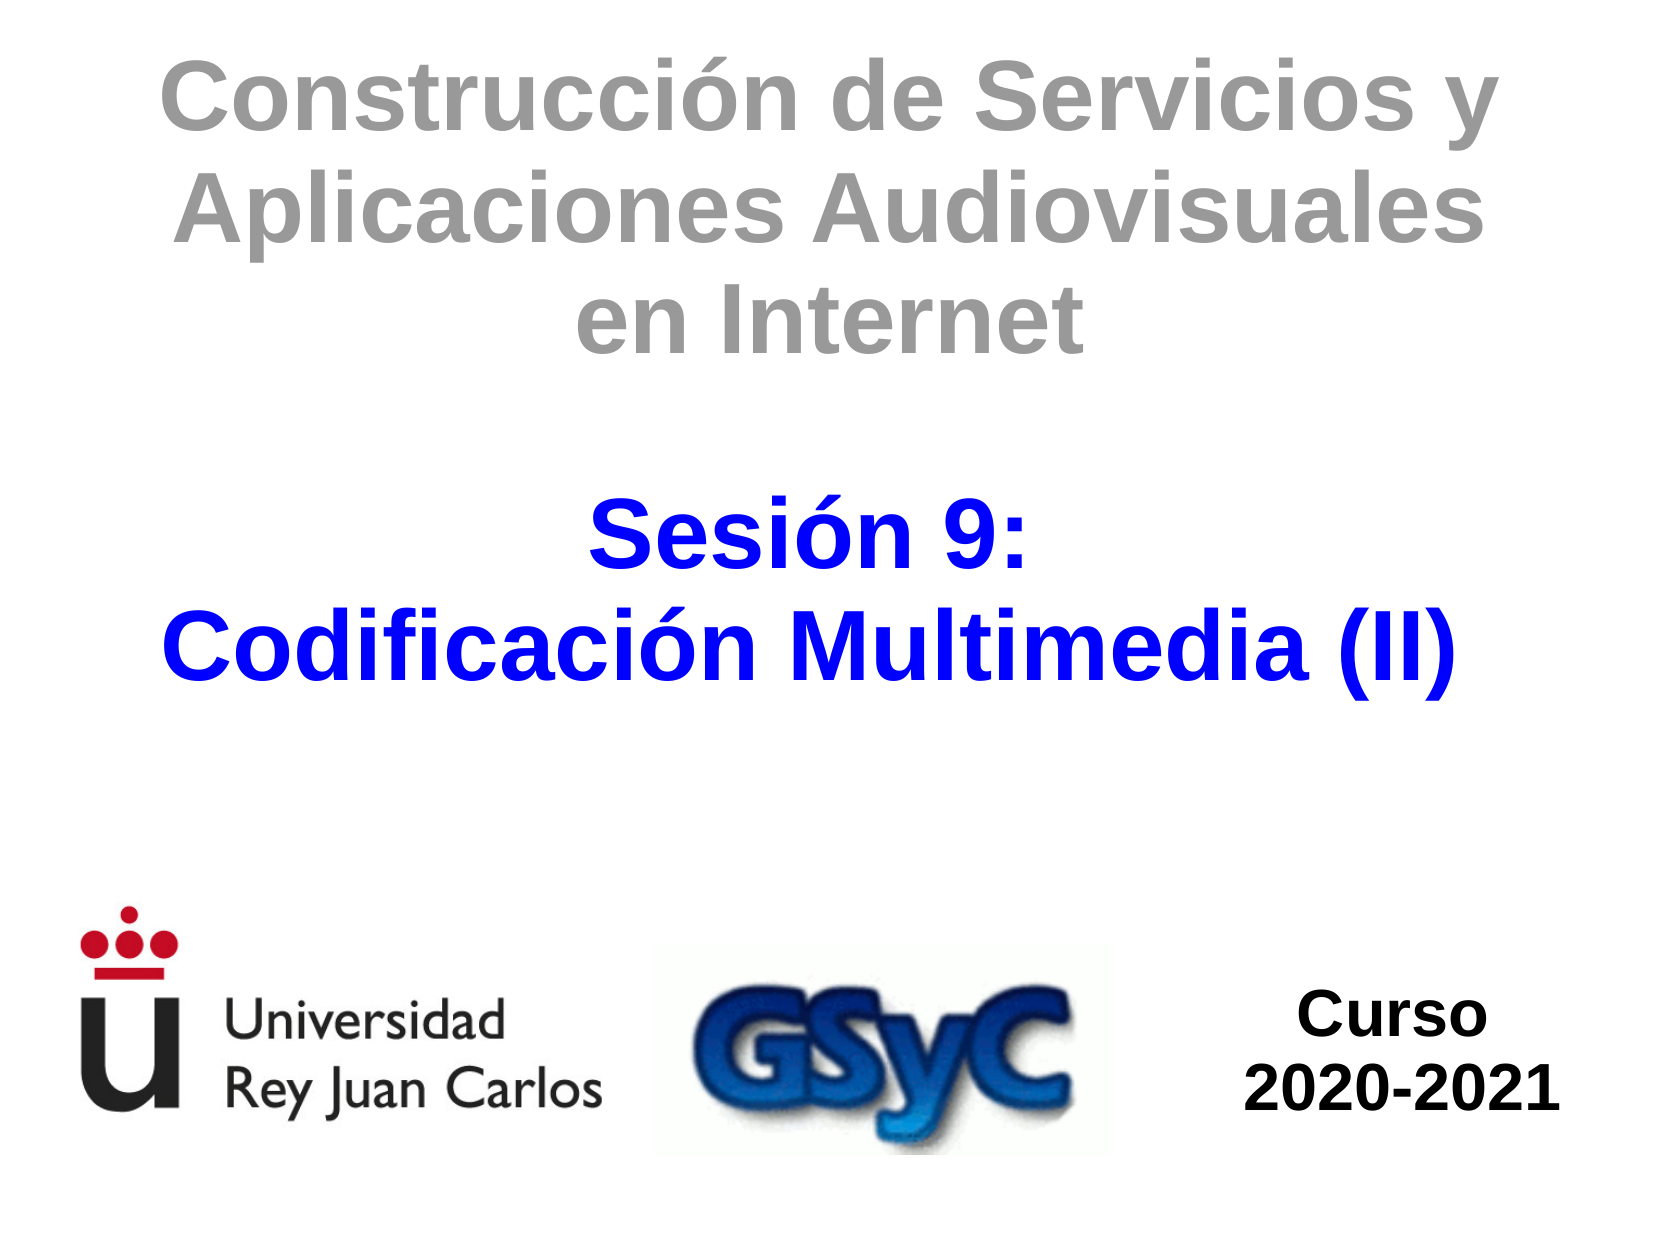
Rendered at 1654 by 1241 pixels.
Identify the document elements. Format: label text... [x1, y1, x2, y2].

title Curso 2020-2021 [1200, 975, 1606, 1126]
title Construcción de Servicios y Aplicaciones Audiovisuales en Internet [144, 39, 1516, 376]
picture [653, 944, 1111, 1156]
title Sesión 9: Codificación Multimedia (II) [135, 422, 1486, 758]
picture [46, 884, 631, 1141]
